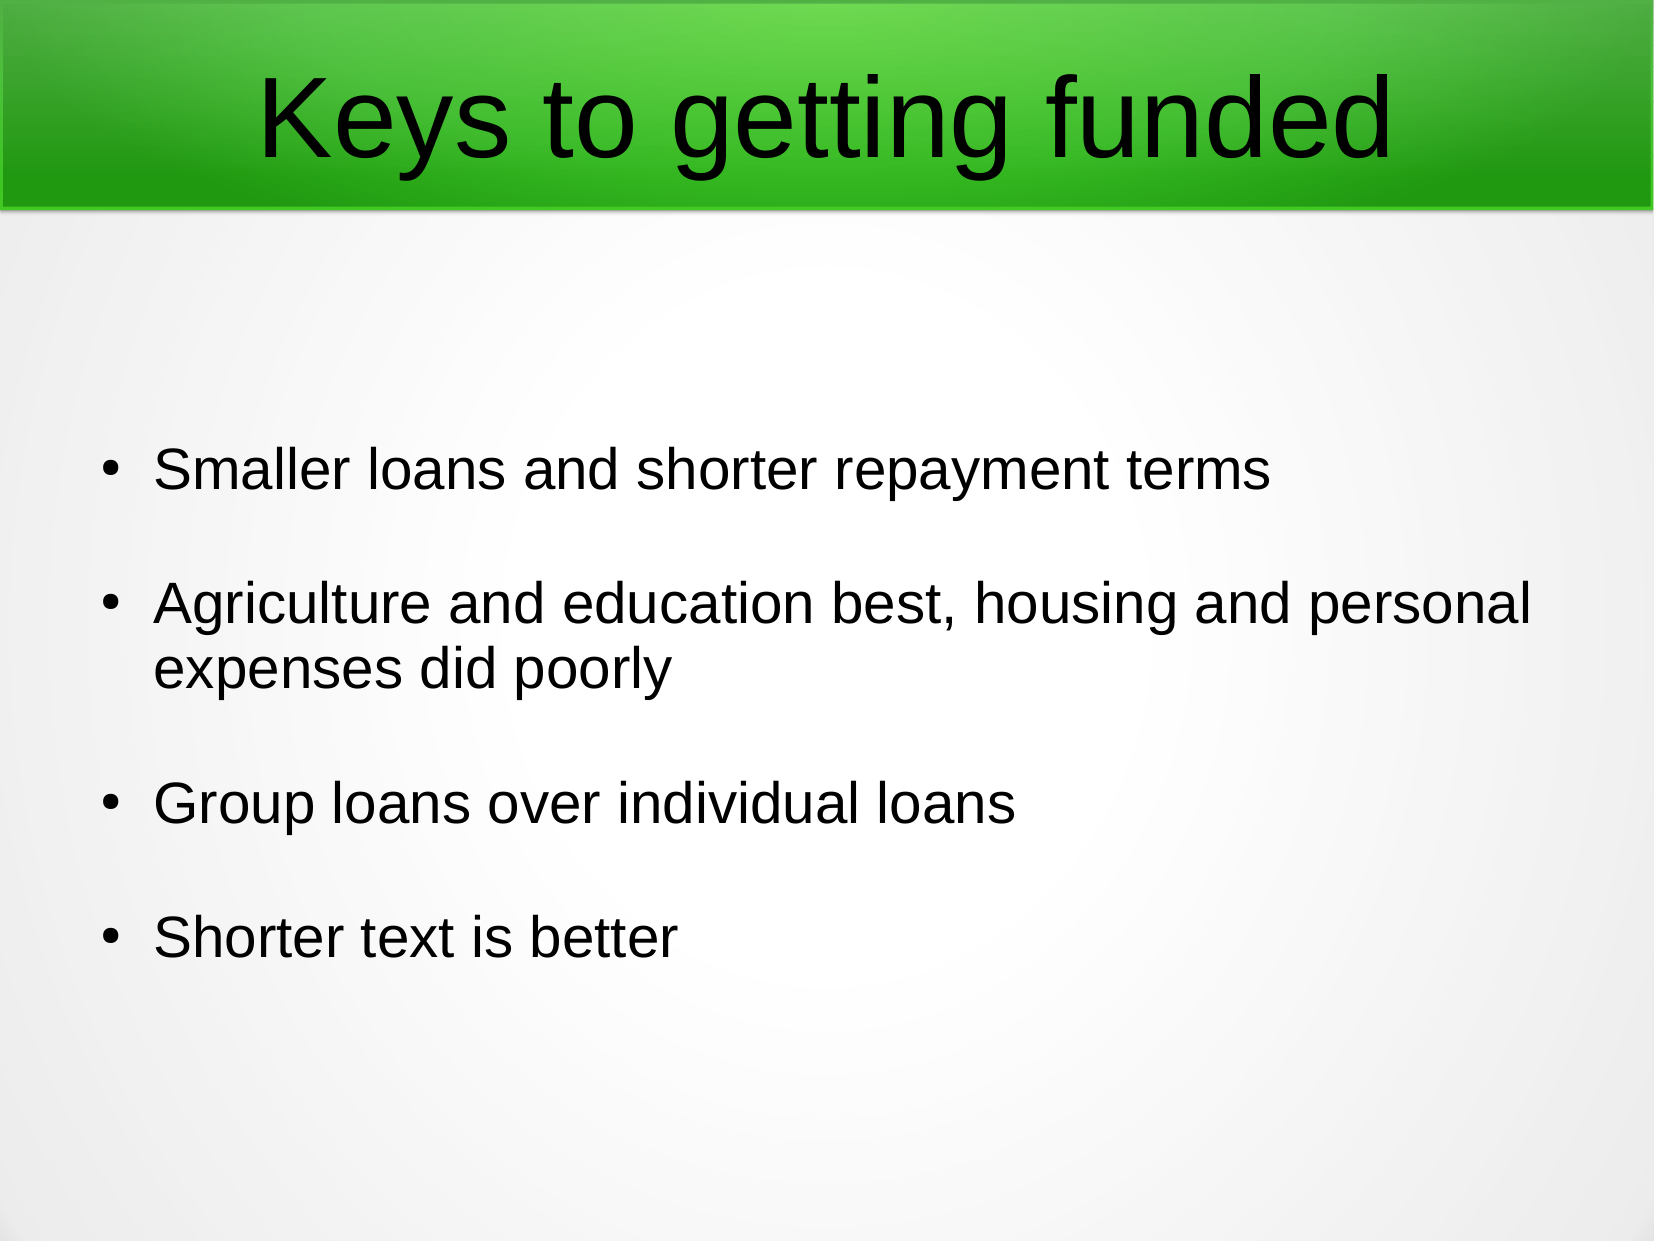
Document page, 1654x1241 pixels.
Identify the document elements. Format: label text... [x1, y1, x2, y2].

title Keys to getting funded [82, 0, 1571, 290]
list Smaller loans and shorter repayment terms Agriculture and education best, housing and personal expenses did poorly Group loans over individual loans Shorter text is better [82, 290, 1571, 1111]
